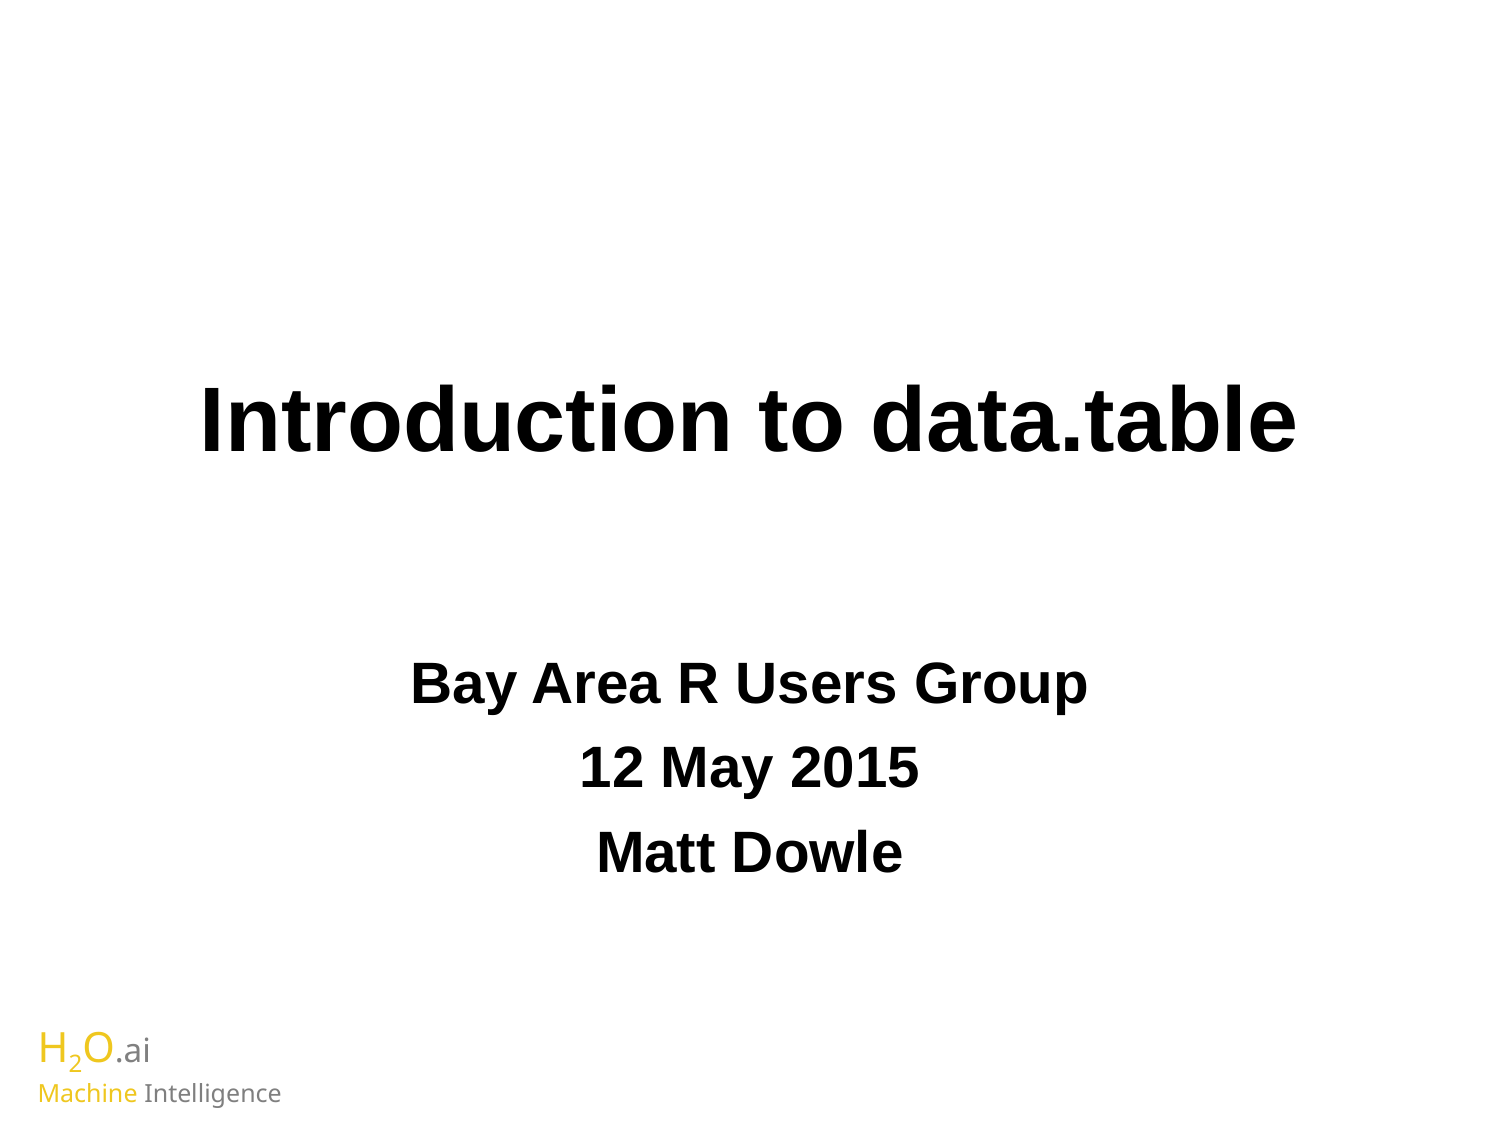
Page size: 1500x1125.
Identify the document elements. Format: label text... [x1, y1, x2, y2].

title Introduction to data.table [112, 349, 1388, 591]
list Bay Area R Users Group 12 May 2015 Matt Dowle [225, 637, 1275, 925]
